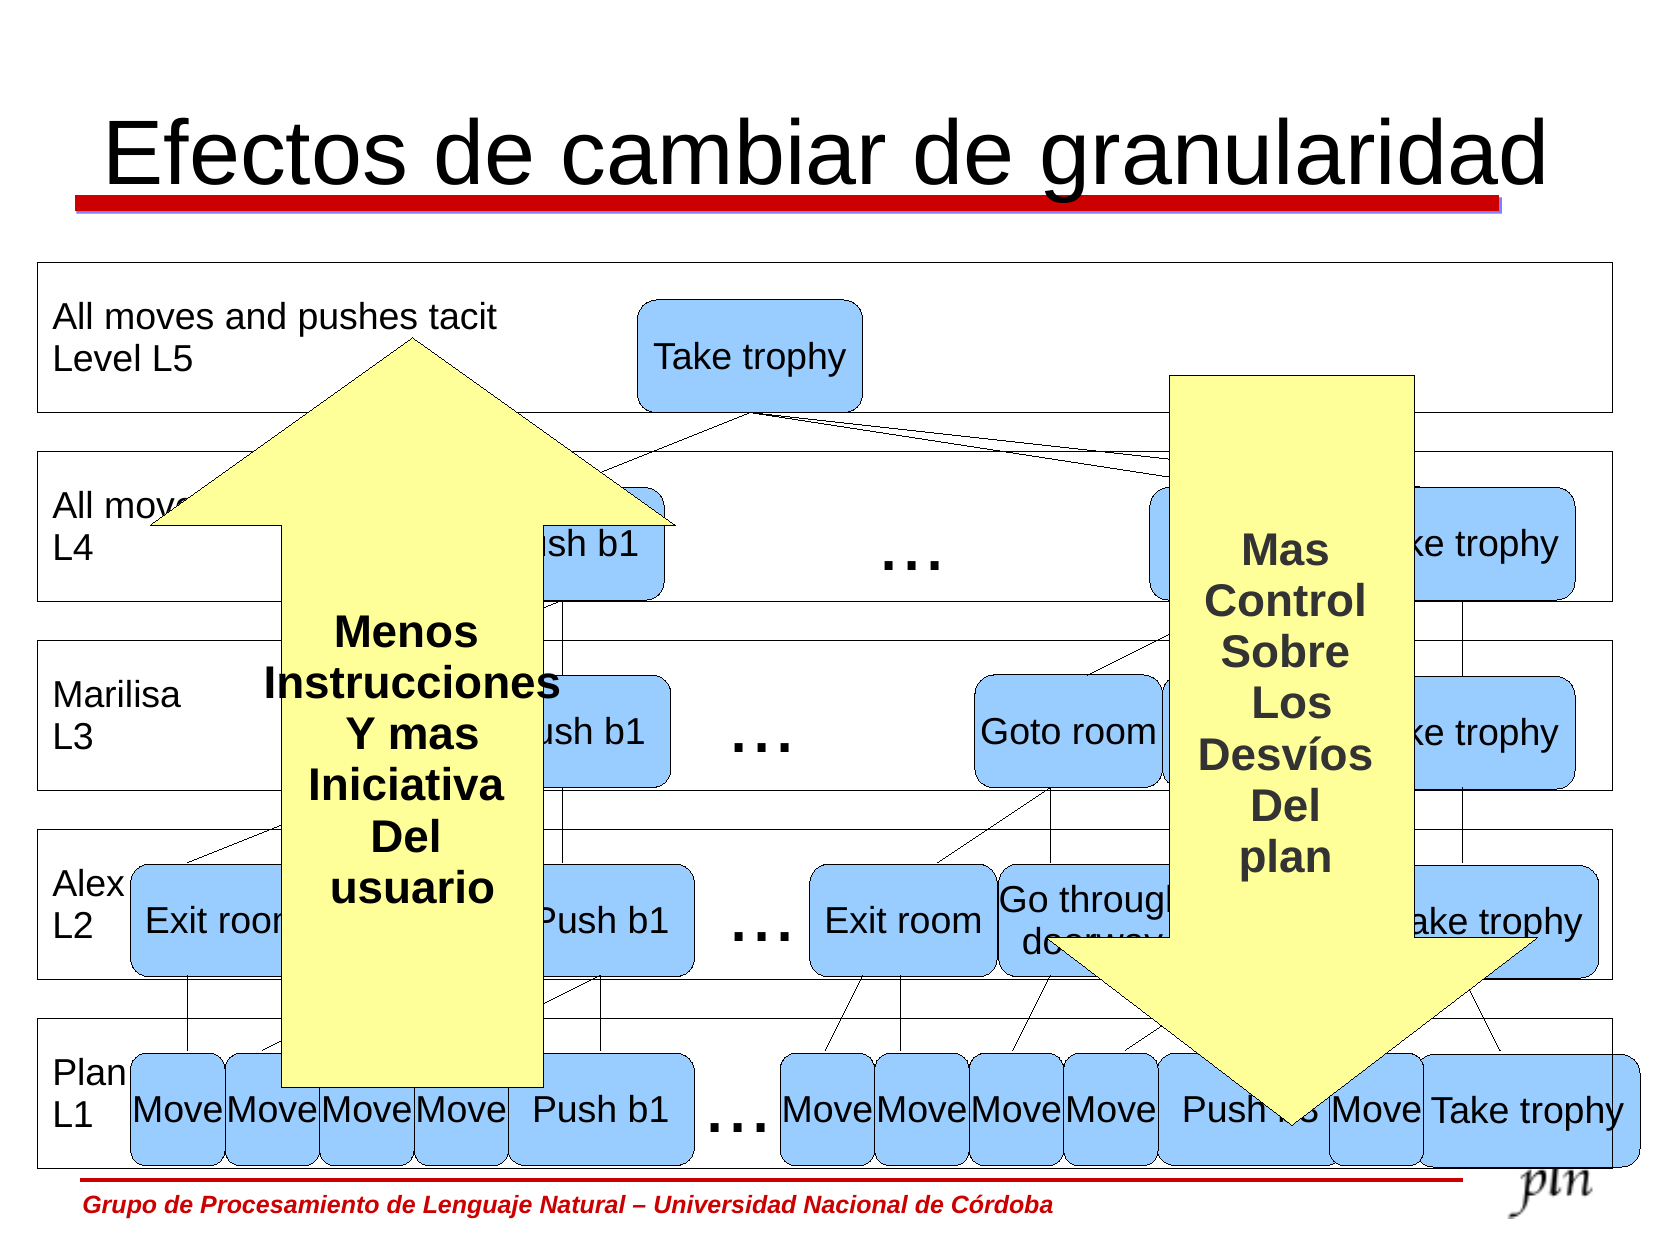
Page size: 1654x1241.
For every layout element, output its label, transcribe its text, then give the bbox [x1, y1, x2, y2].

text_box Plan L1 [37, 1018, 1613, 1169]
text_box Alex L2 [544, 829, 1169, 980]
text_box All moves tacit L4 [37, 451, 281, 602]
text_box Alex L2 [1415, 829, 1613, 980]
text_box Take trophy [1613, 1054, 1641, 1168]
text_box All moves and pushes tacit Level L5 [37, 262, 1613, 413]
text_box Move [1329, 1053, 1424, 1166]
text_box Move [414, 1088, 509, 1166]
title Efectos de cambiar de granularidad [82, 49, 1571, 257]
text_box Alex L2 [37, 829, 281, 980]
text_box Move [319, 1088, 414, 1166]
text_box All moves tacit L4 [1415, 451, 1613, 602]
text_box Move [1063, 1053, 1159, 1166]
text_box Marilisa L3 [544, 640, 1169, 791]
text_box Marilisa L3 [37, 640, 281, 791]
text_box Move [969, 1053, 1064, 1166]
text_box Menos Instrucciones Y mas Iniciativa Del usuario [150, 337, 676, 1088]
text_box Move [874, 1053, 969, 1166]
text_box Marilisa L3 [1415, 640, 1613, 791]
text_box Mas Control Sobre Los Desvíos Del plan [1046, 375, 1538, 1126]
text_box Move [225, 1053, 320, 1166]
text_box All moves tacit L4 [544, 451, 1169, 602]
picture [1477, 1162, 1635, 1219]
text_box Move [780, 1053, 875, 1166]
